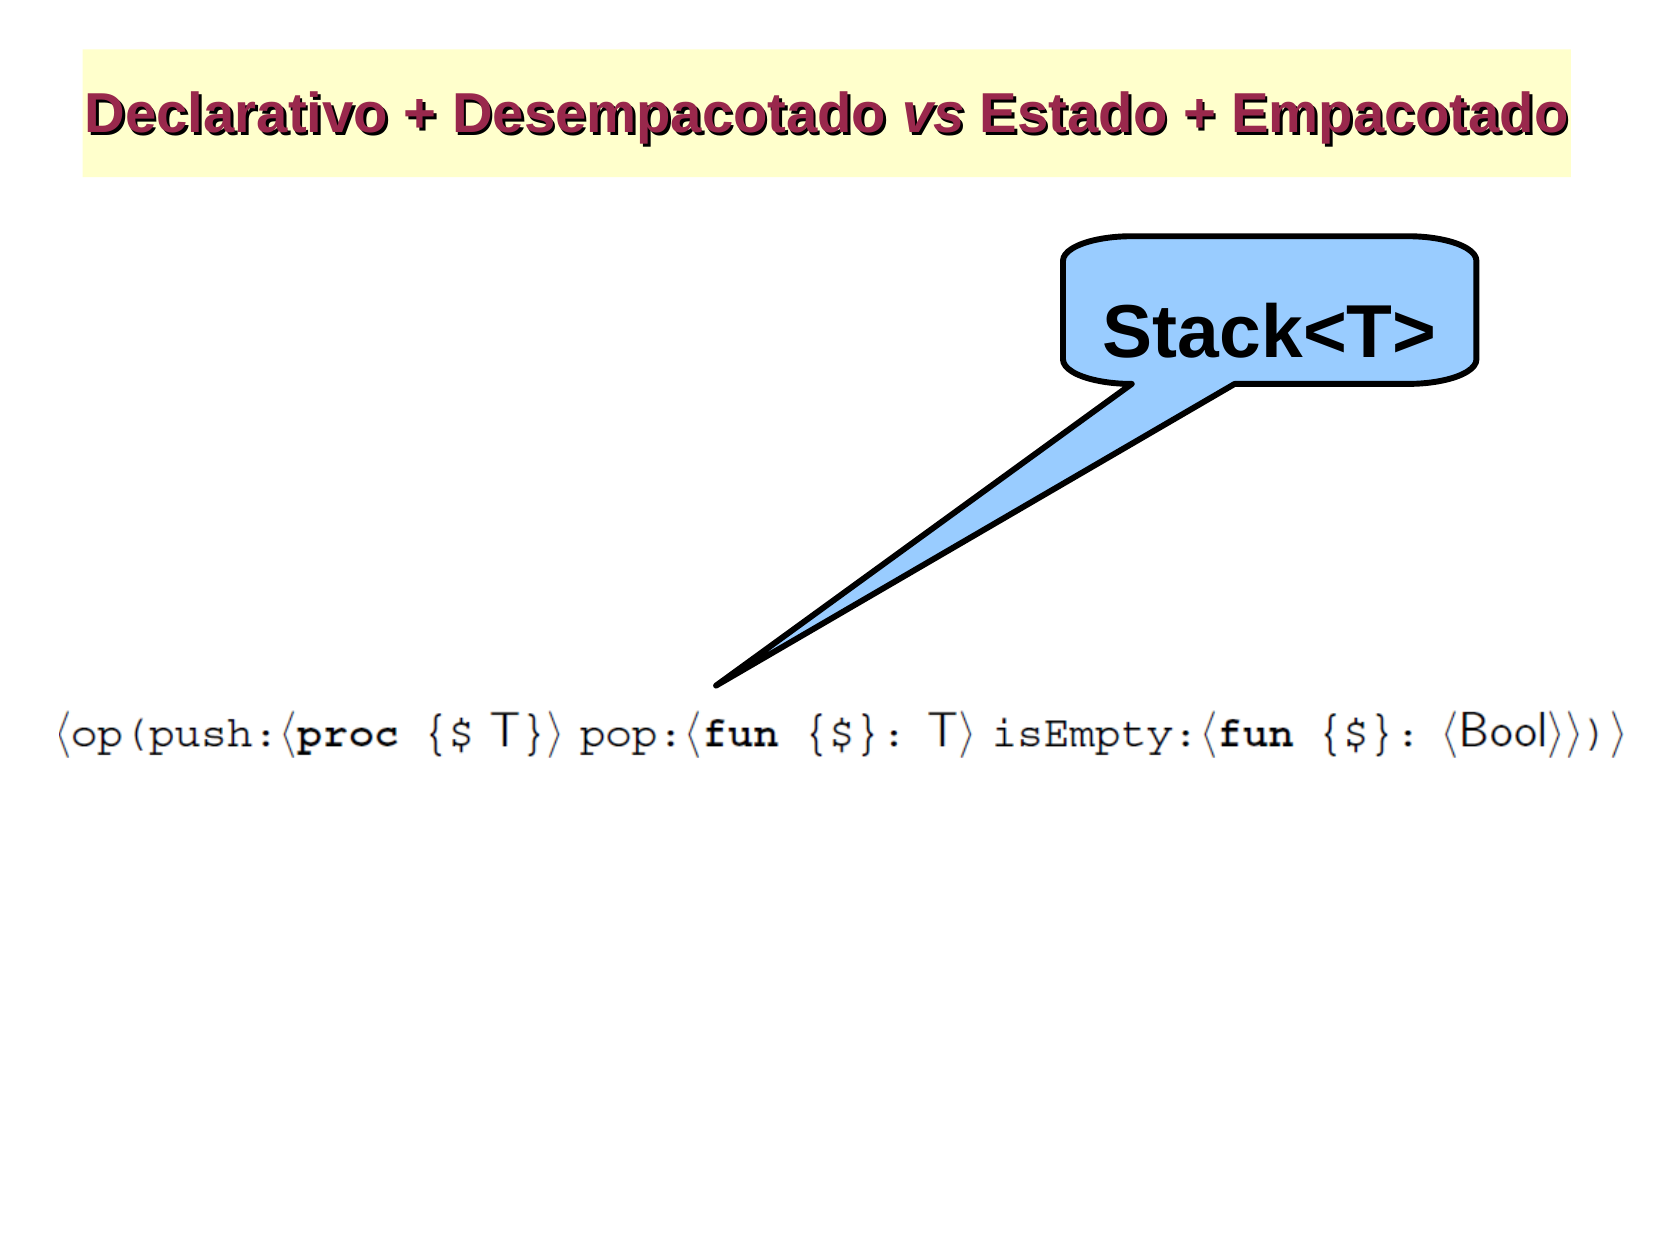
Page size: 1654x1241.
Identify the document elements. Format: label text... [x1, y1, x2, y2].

text_box Stack<T> [716, 236, 1477, 686]
picture [59, 705, 1624, 768]
title Declarativo + Desempacotado vs Estado + Empacotado [82, 49, 1571, 178]
